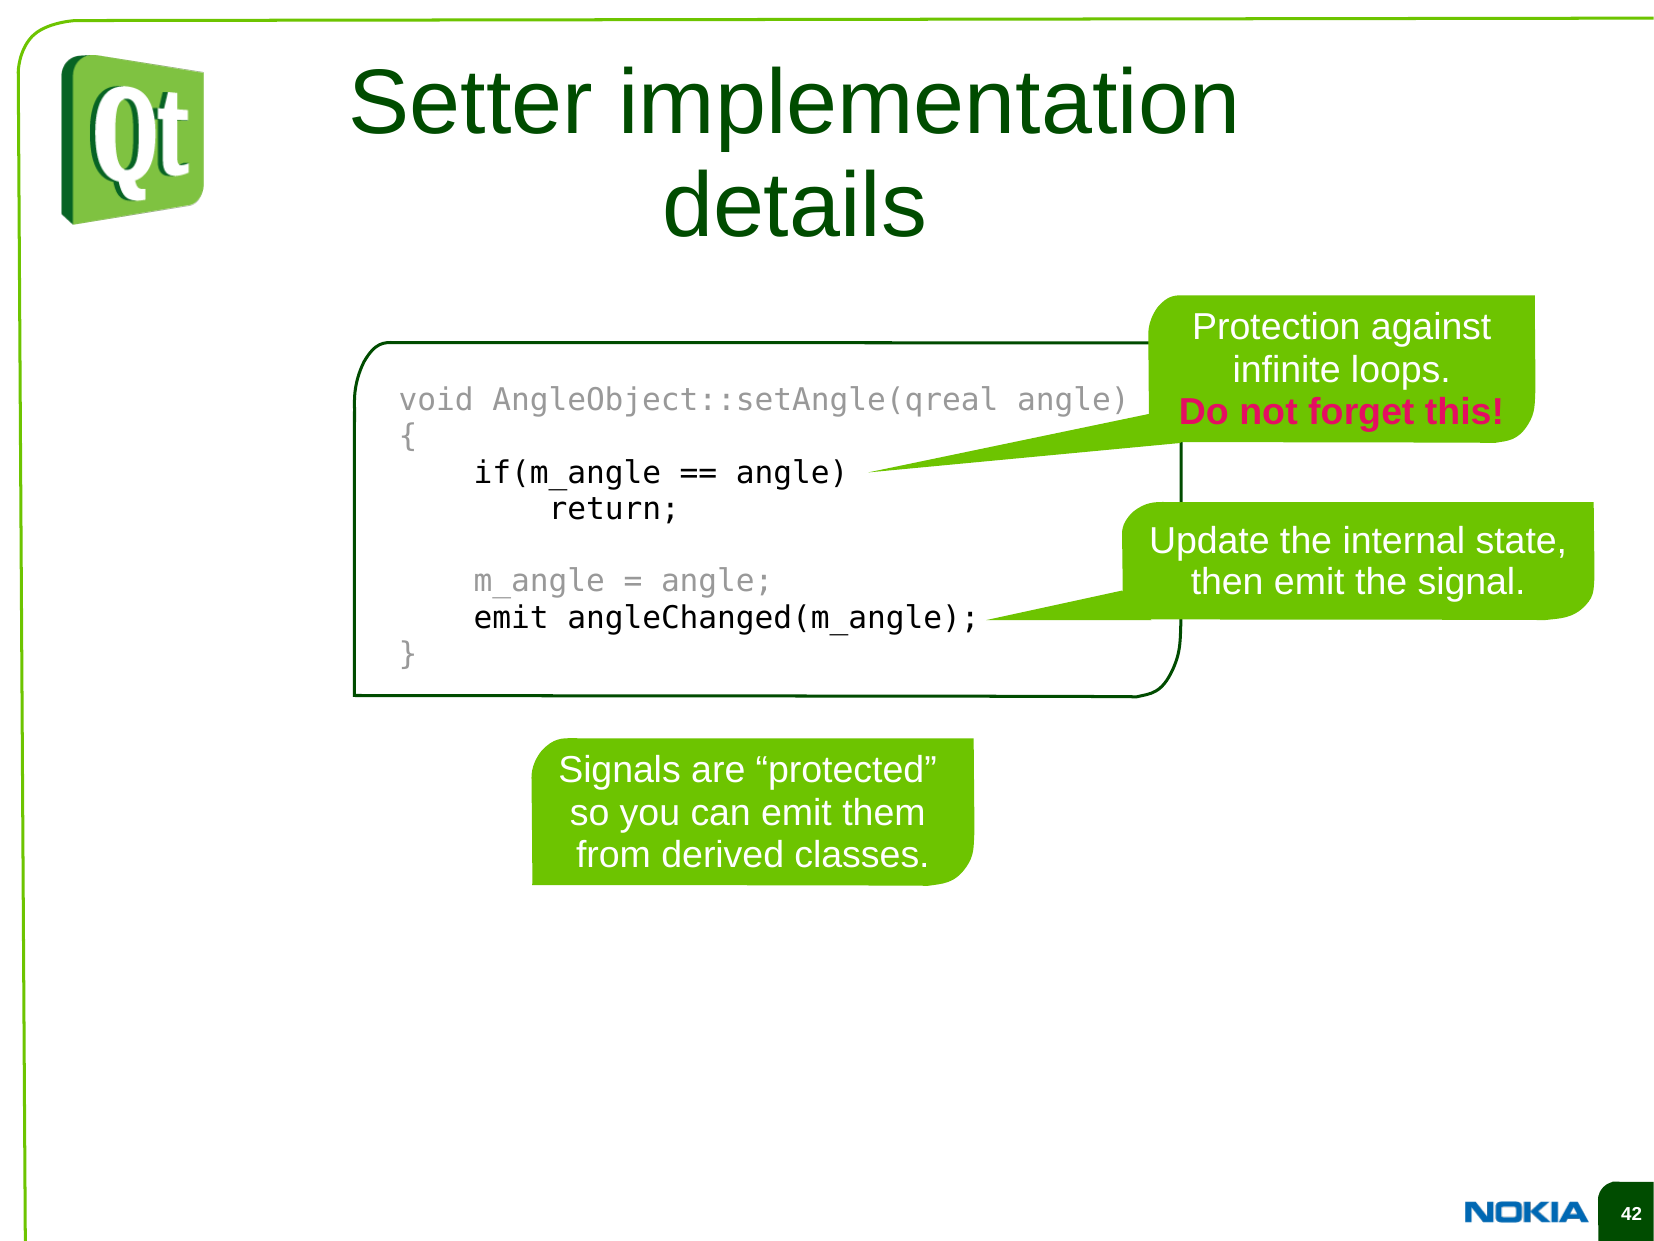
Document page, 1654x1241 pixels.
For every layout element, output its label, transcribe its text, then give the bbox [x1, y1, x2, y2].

text_box Update the internal state, then emit the signal. [1122, 501, 1595, 621]
text_box void AngleObject::setAngle(qreal angle) { if(m_angle == angle) return; m_angle = angle; emit angleChanged(m_angle); } [383, 374, 1145, 680]
picture [1465, 1201, 1589, 1223]
picture [61, 55, 204, 225]
text_box Signals are “protected” so you can emit them from derived classes. [531, 738, 975, 886]
text_box [986, 590, 1152, 621]
title Setter implementation details [257, 49, 1333, 257]
text_box [868, 414, 1181, 473]
text_box Protection against infinite loops. Do not forget this! [1148, 295, 1536, 443]
